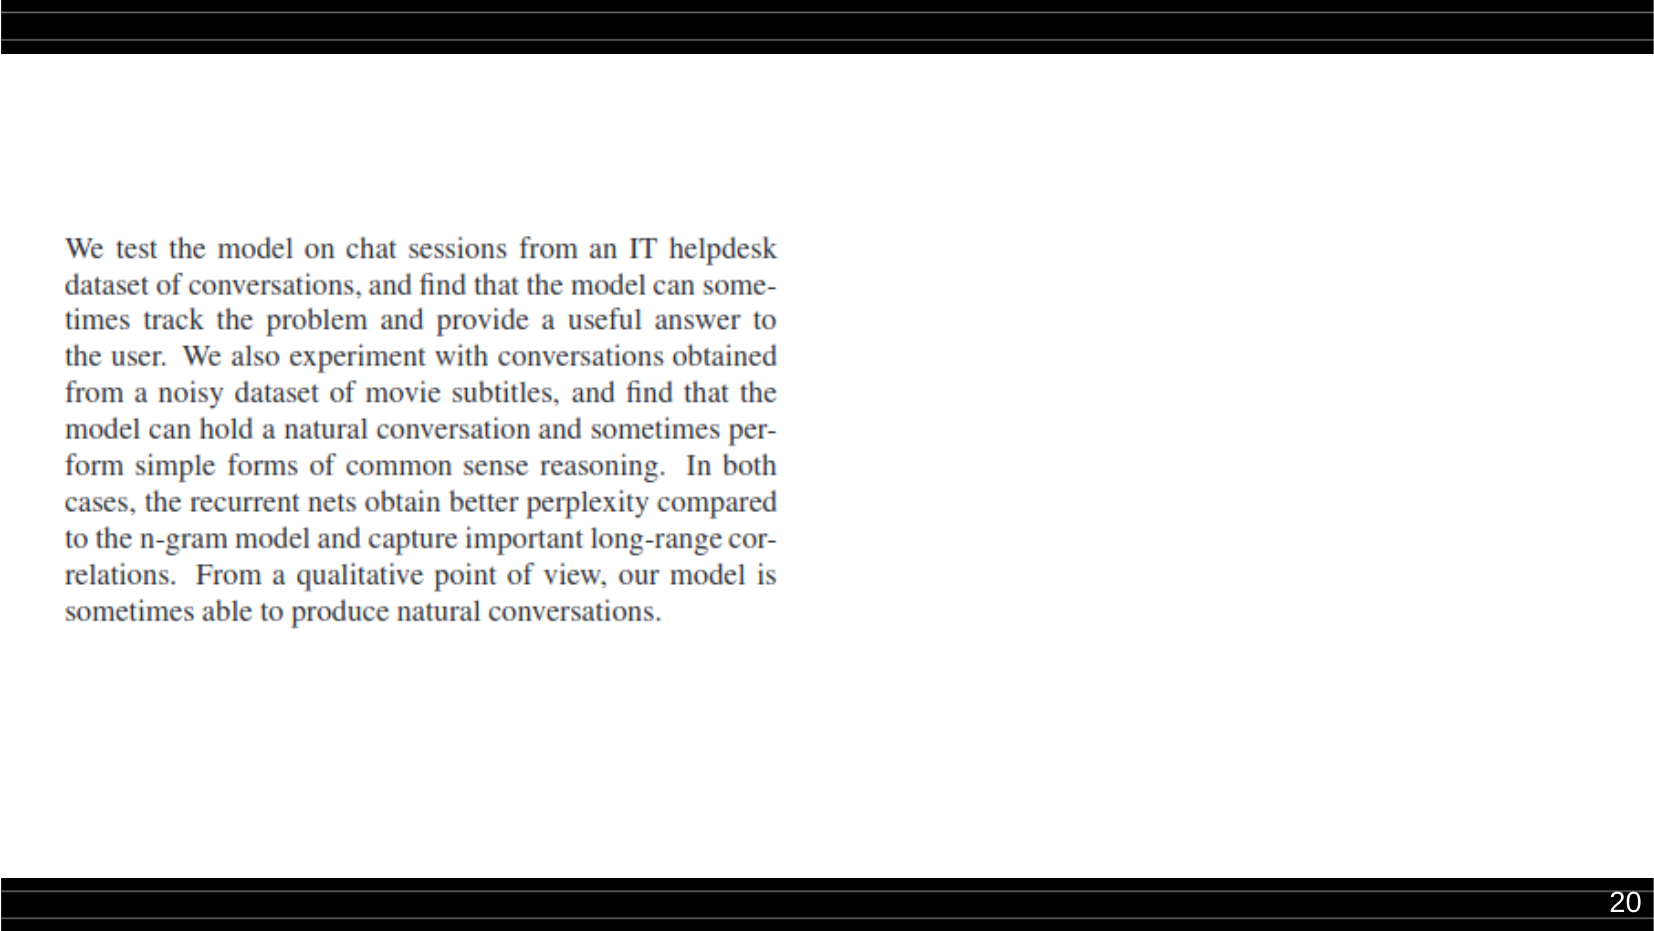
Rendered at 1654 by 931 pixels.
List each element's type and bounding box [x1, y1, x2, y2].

picture [57, 224, 811, 646]
picture [1, 0, 1654, 54]
picture [1, 878, 1654, 931]
